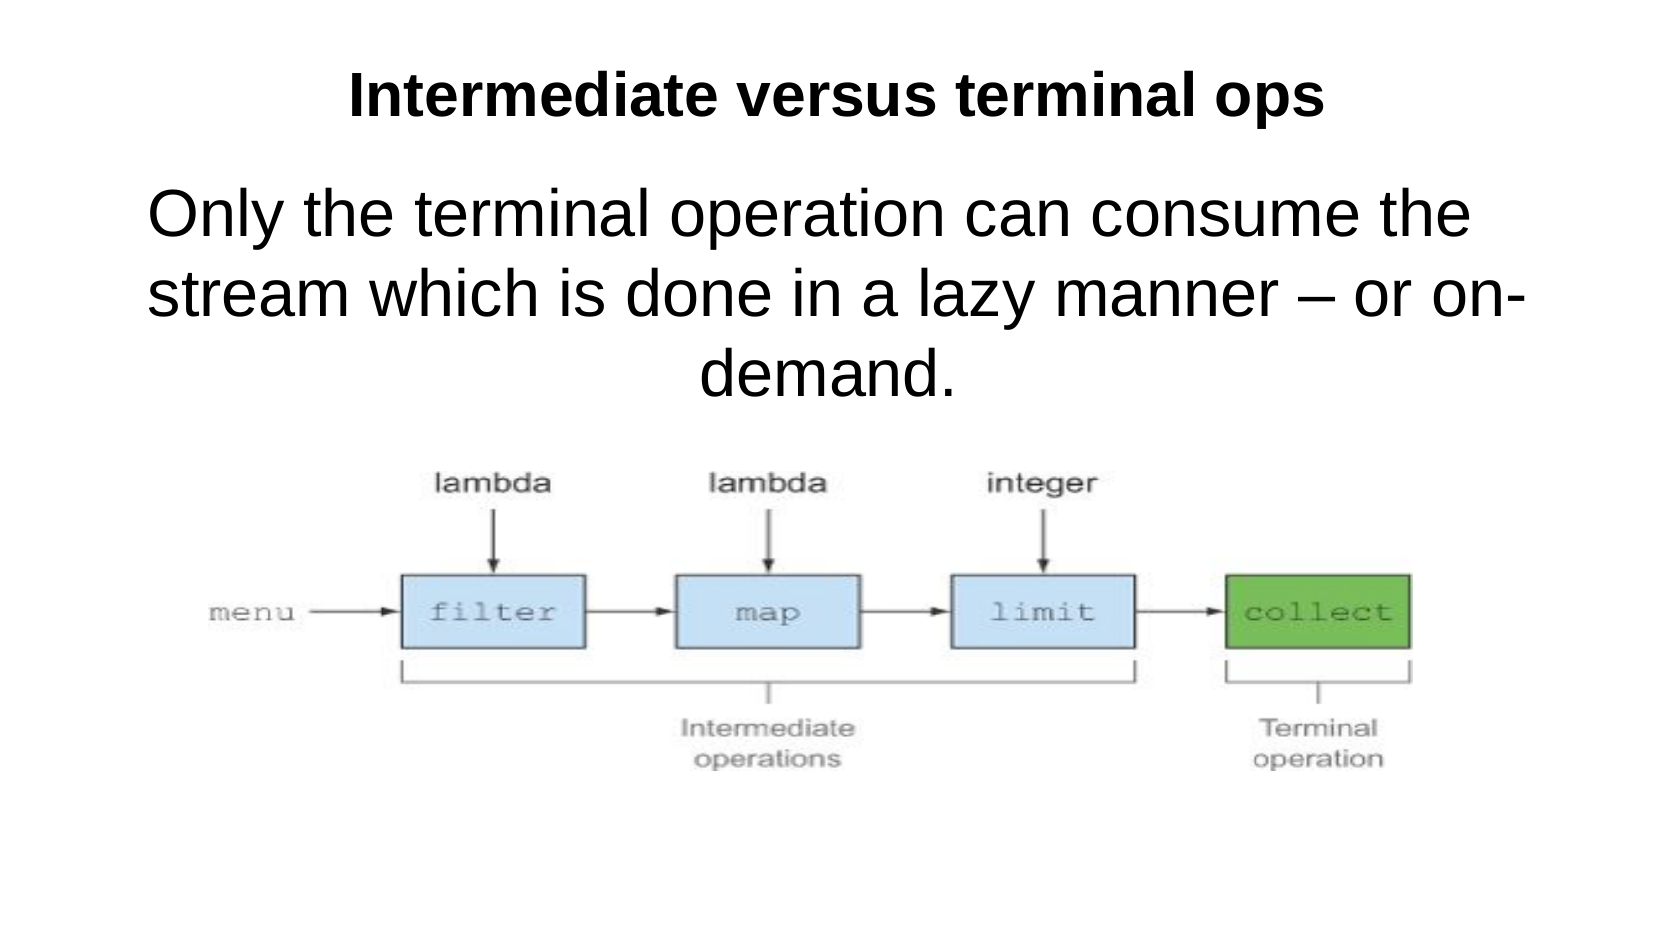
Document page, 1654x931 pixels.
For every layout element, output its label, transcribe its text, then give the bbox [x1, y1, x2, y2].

title Intermediate versus terminal ops [82, 17, 1571, 166]
list Only the terminal operation can consume the stream which is done in a lazy manner – or on-demand. [82, 168, 1538, 411]
picture [81, 442, 1537, 801]
